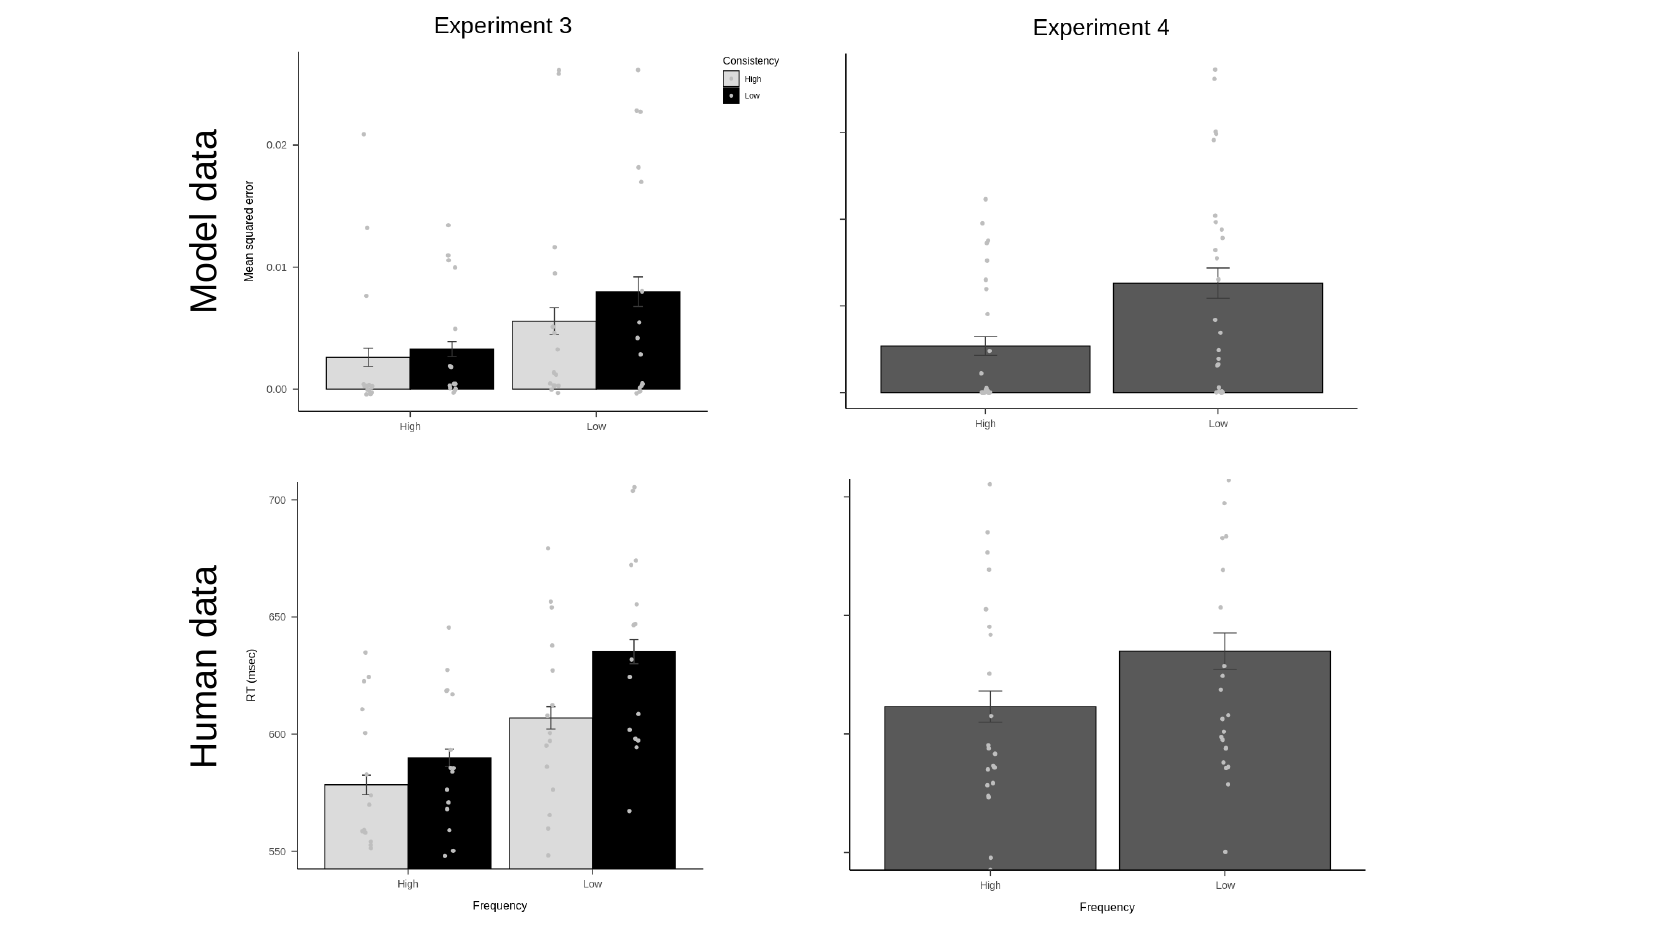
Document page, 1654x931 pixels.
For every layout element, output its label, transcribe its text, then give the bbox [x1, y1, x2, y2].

picture [244, 479, 711, 916]
text_box Human data [174, 522, 274, 785]
text_box Model data [174, 104, 232, 330]
picture [840, 476, 1366, 916]
picture [240, 14, 784, 437]
picture [837, 16, 1360, 432]
